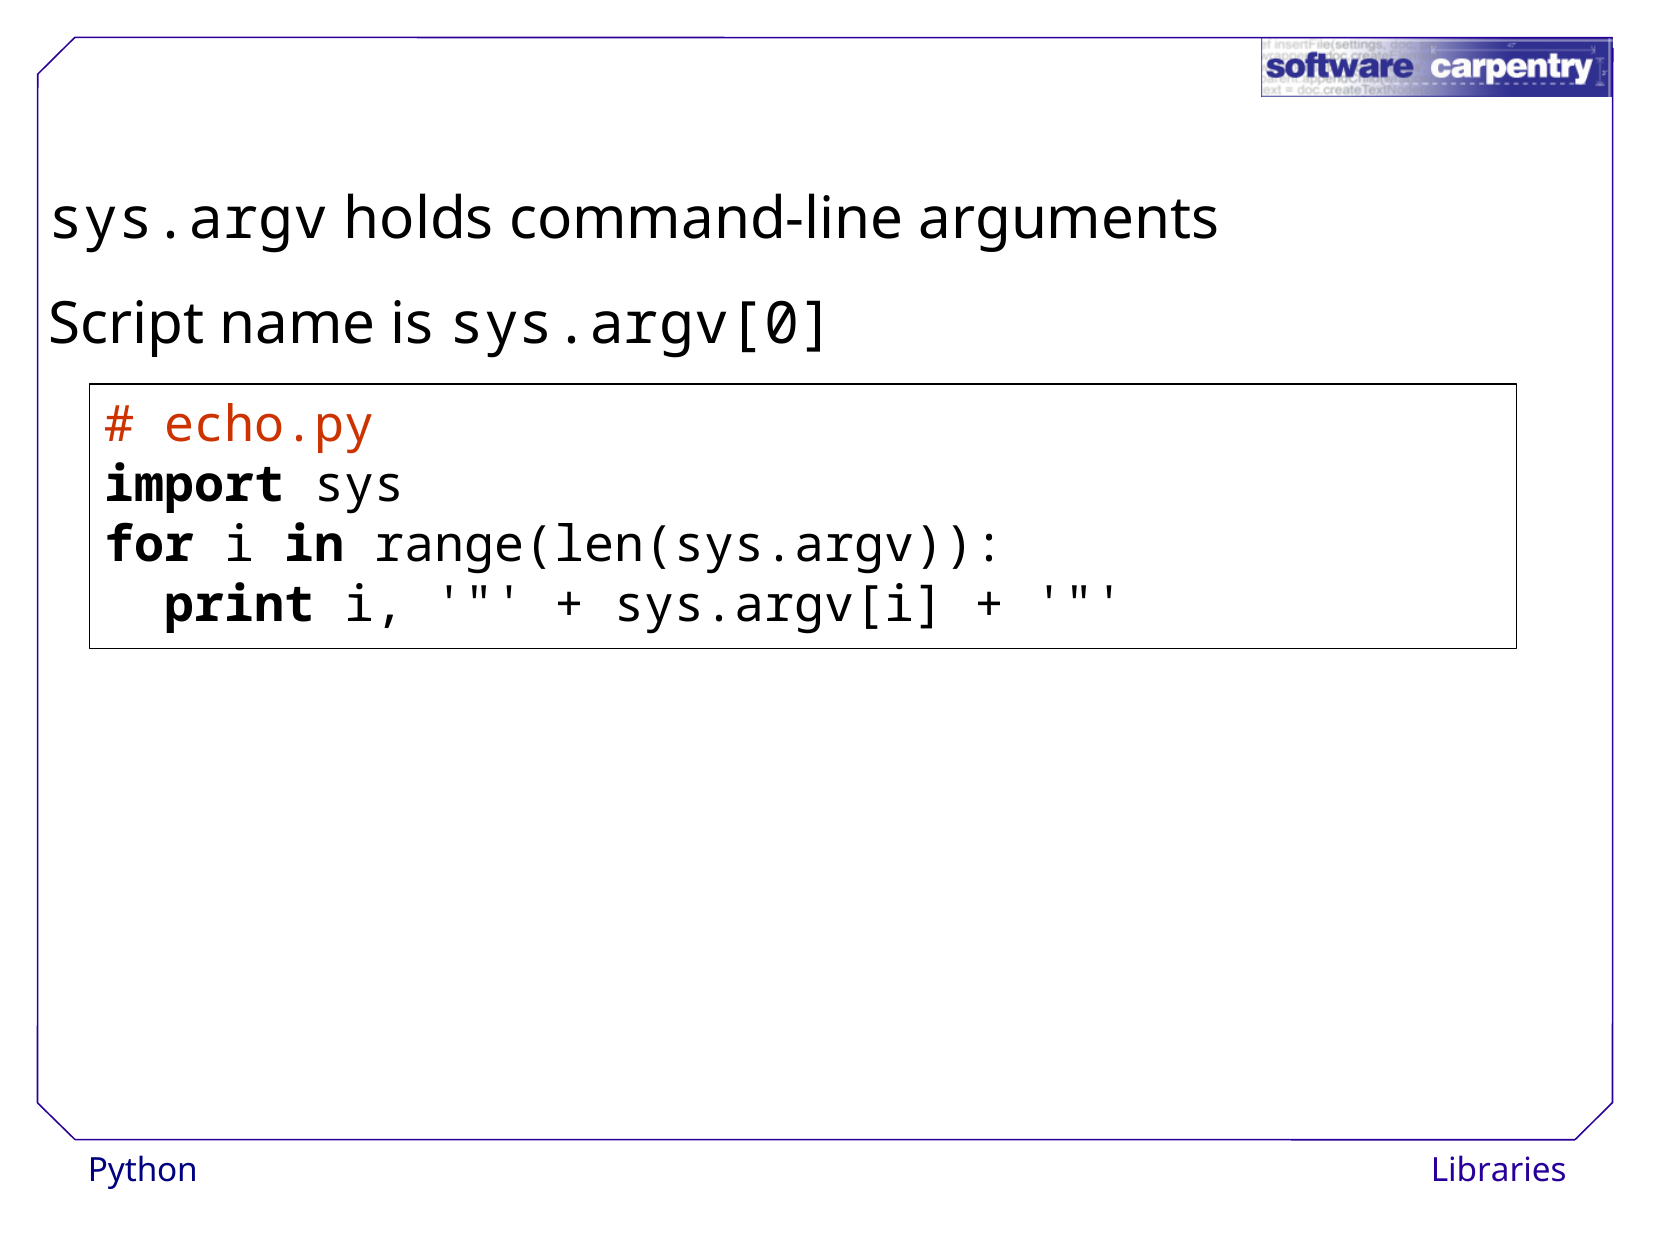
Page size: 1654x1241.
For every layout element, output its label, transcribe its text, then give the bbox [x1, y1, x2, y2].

picture [1261, 39, 1613, 97]
text_box sys.argv holds command-line arguments Script name is sys.argv[0] [33, 137, 1385, 364]
text_box # echo.py import sys for i in range(len(sys.argv)): print i, '"' + sys.argv[i] + '"' [89, 383, 1517, 649]
